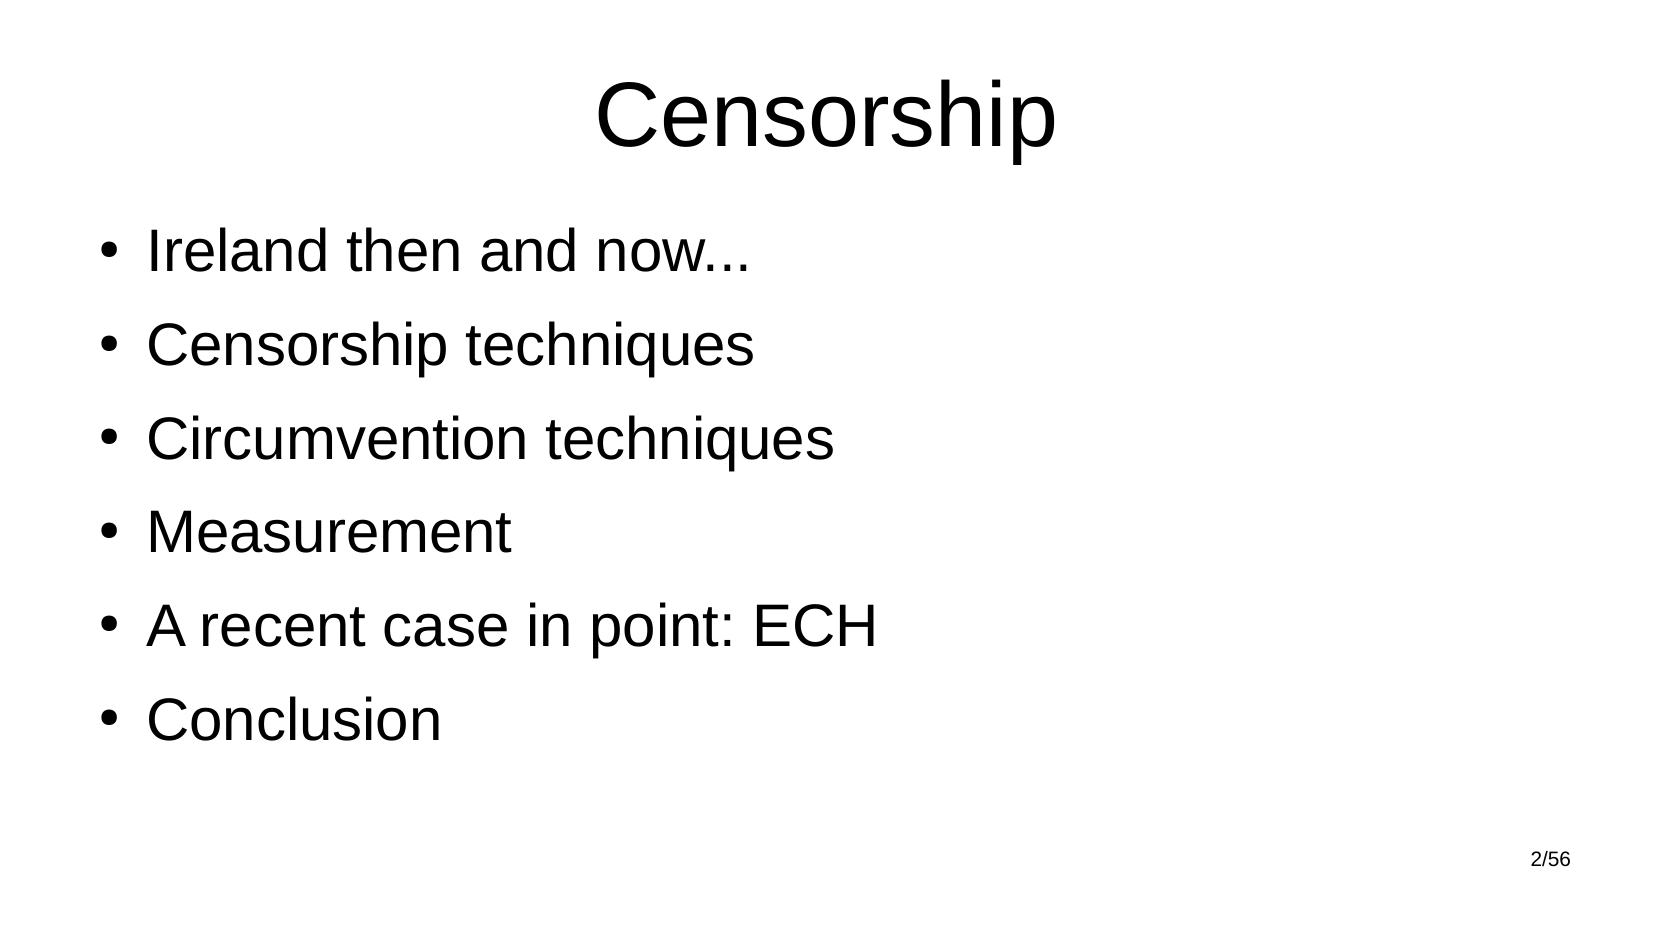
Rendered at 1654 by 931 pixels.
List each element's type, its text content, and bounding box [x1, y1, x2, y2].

list Ireland then and now... Censorship techniques Circumvention techniques Measurement A recent case in point: ECH Conclusion [82, 217, 1571, 758]
title Censorship [82, 37, 1571, 193]
